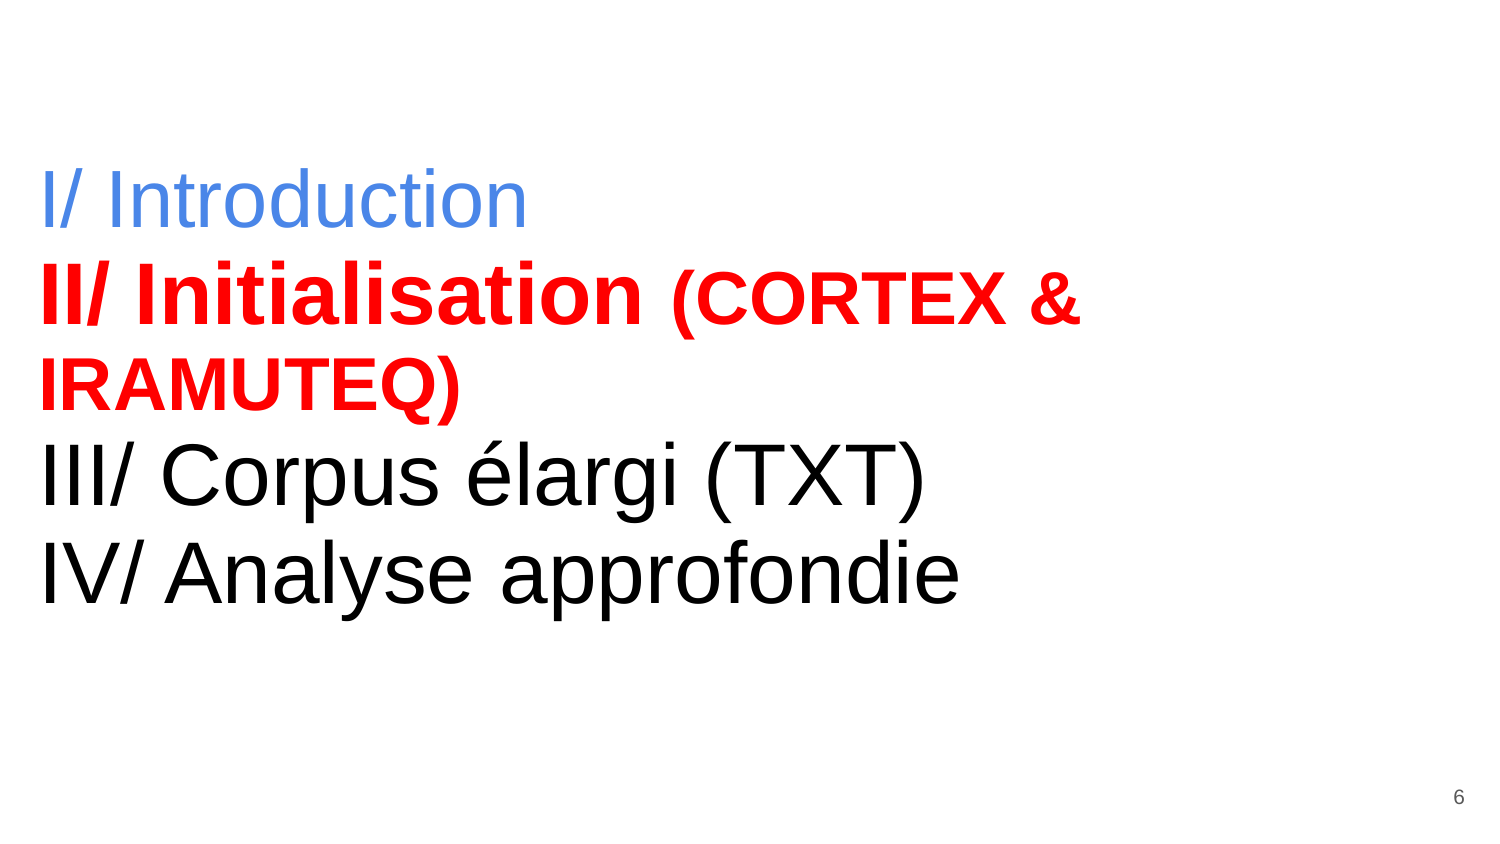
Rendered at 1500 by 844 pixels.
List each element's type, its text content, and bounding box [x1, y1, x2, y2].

slide_number <number> [1389, 764, 1480, 830]
title I/ Introduction II/ Initialisation (CORTEX & IRAMUTEQ) III/ Corpus élargi (TXT) IV/ Analyse approfondie [23, 52, 1486, 724]
